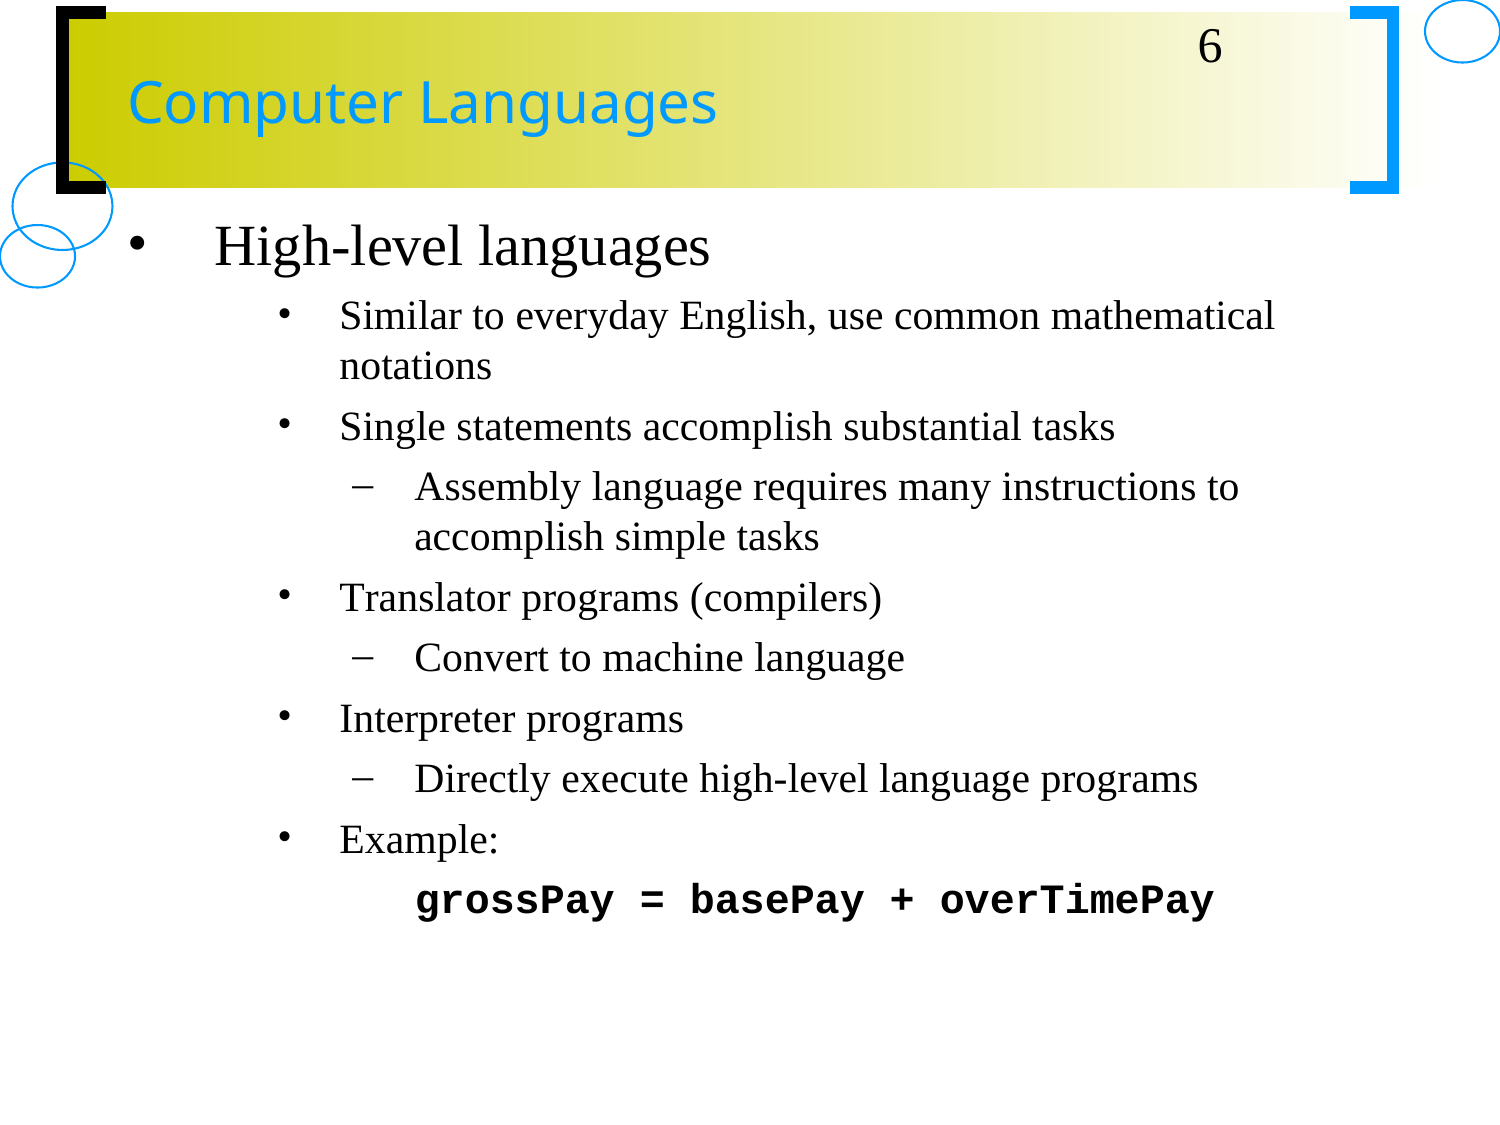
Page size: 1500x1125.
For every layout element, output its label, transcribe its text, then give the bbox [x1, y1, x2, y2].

title Computer Languages [112, 12, 1388, 188]
list High-level languages Similar to everyday English, use common mathematical notations Single statements accomplish substantial tasks Assembly language requires many instructions to accomplish simple tasks Translator programs (compilers) Convert to machine language Interpreter programs Directly execute high-level language programs Example: grossPay = basePay + overTimePay [112, 199, 1388, 1063]
